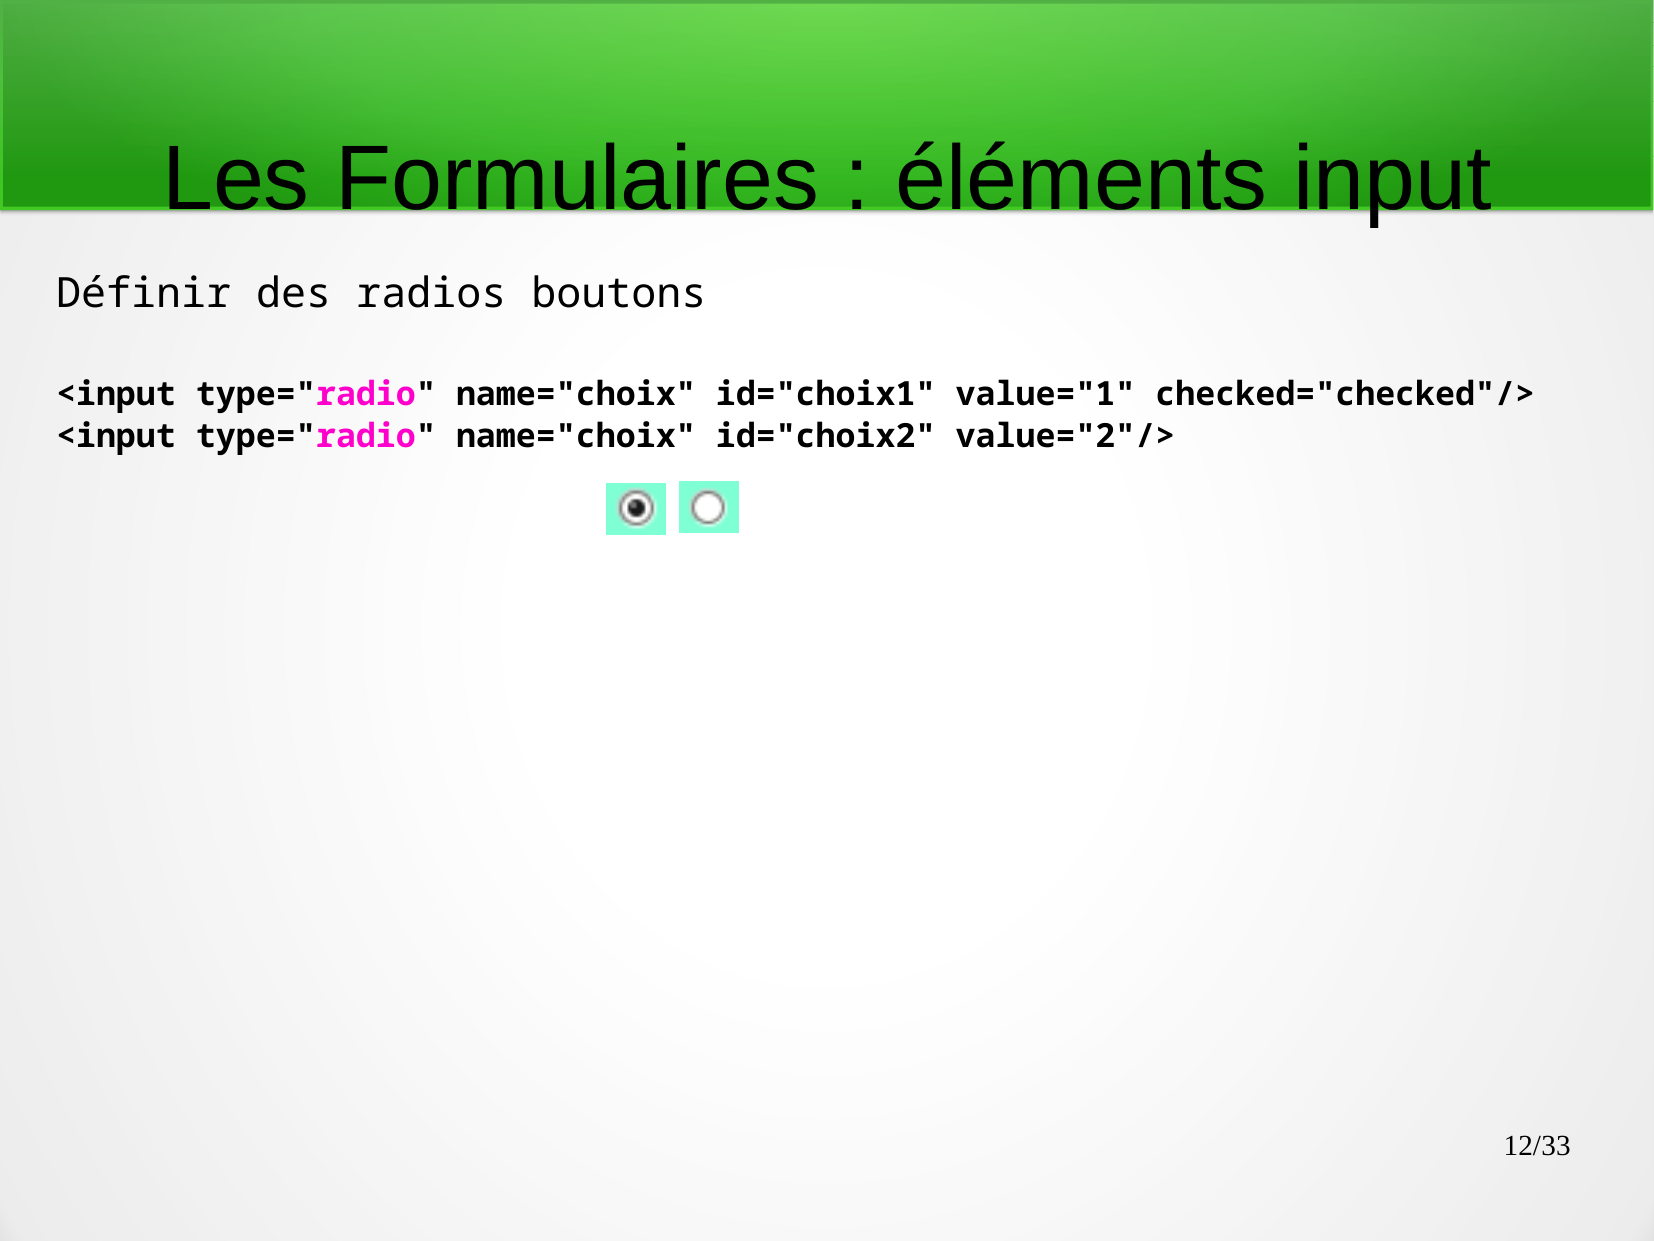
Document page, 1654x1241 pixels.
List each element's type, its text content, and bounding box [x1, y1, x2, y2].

text_box Définir des radios boutons <input type="radio" name="choix" id="choix1" value="1" checked="checked"/> <input type="radio" name="choix" id="choix2" value="2"/> [55, 265, 1624, 1188]
picture [679, 481, 739, 533]
title Les Formulaires : éléments input [121, 77, 1534, 265]
picture [606, 483, 666, 535]
